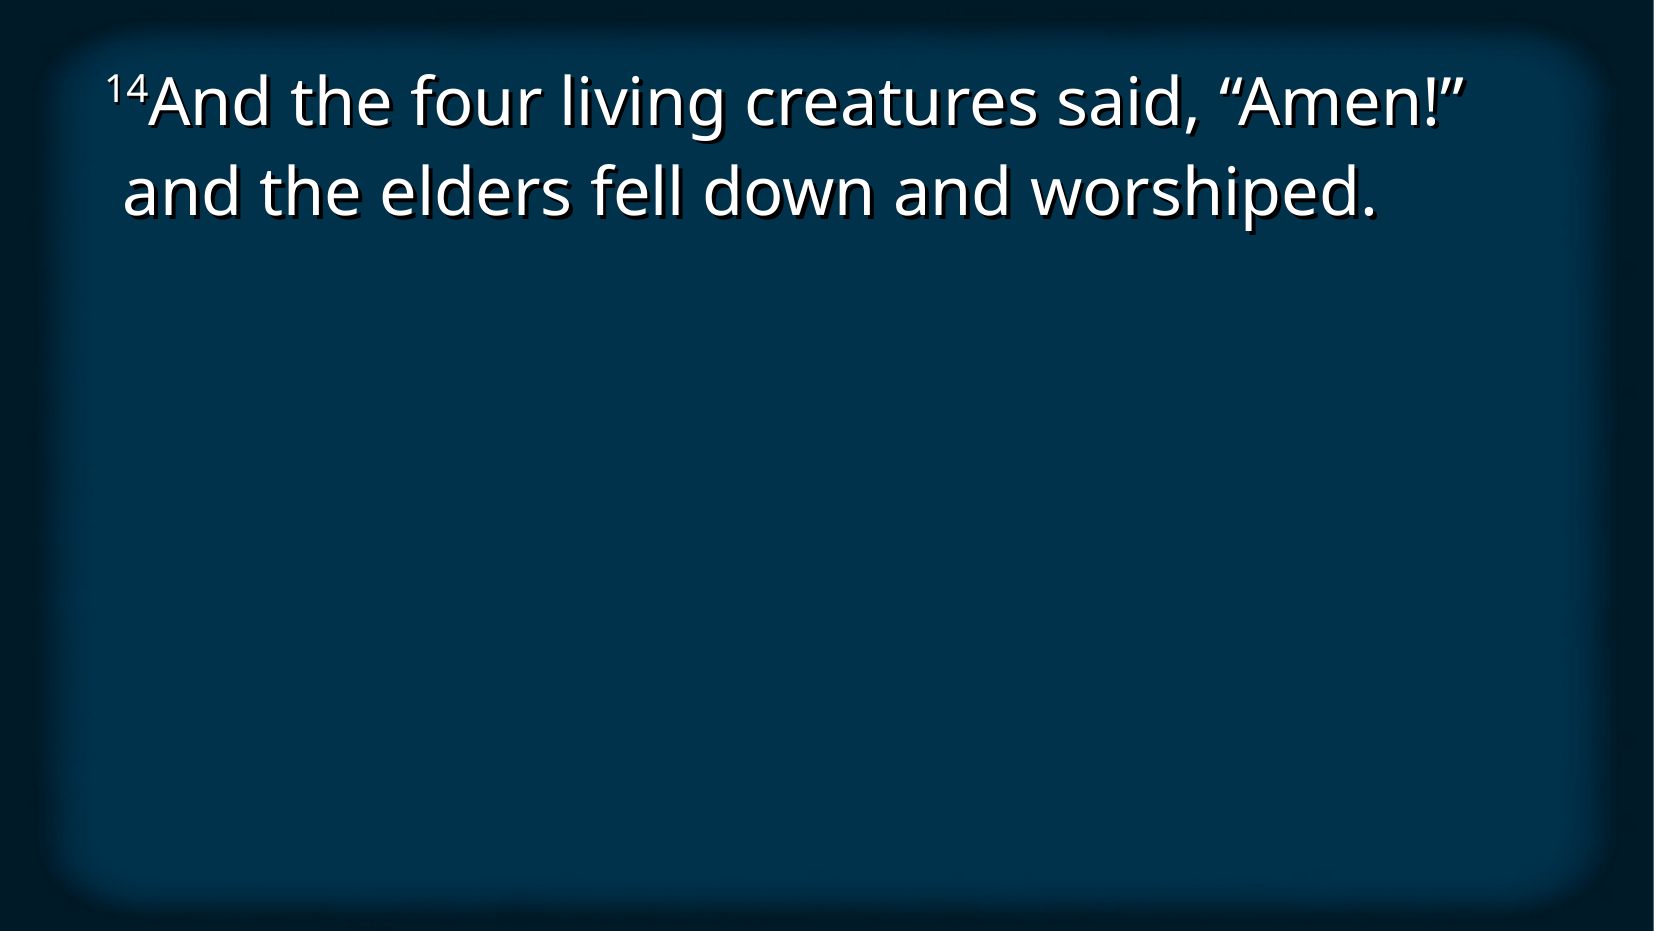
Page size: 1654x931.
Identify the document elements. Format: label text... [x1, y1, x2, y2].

text_box 14And the four living creatures said, “Amen!” and the elders fell down and worshiped. [89, 46, 1576, 256]
picture [0, 0, 1654, 931]
